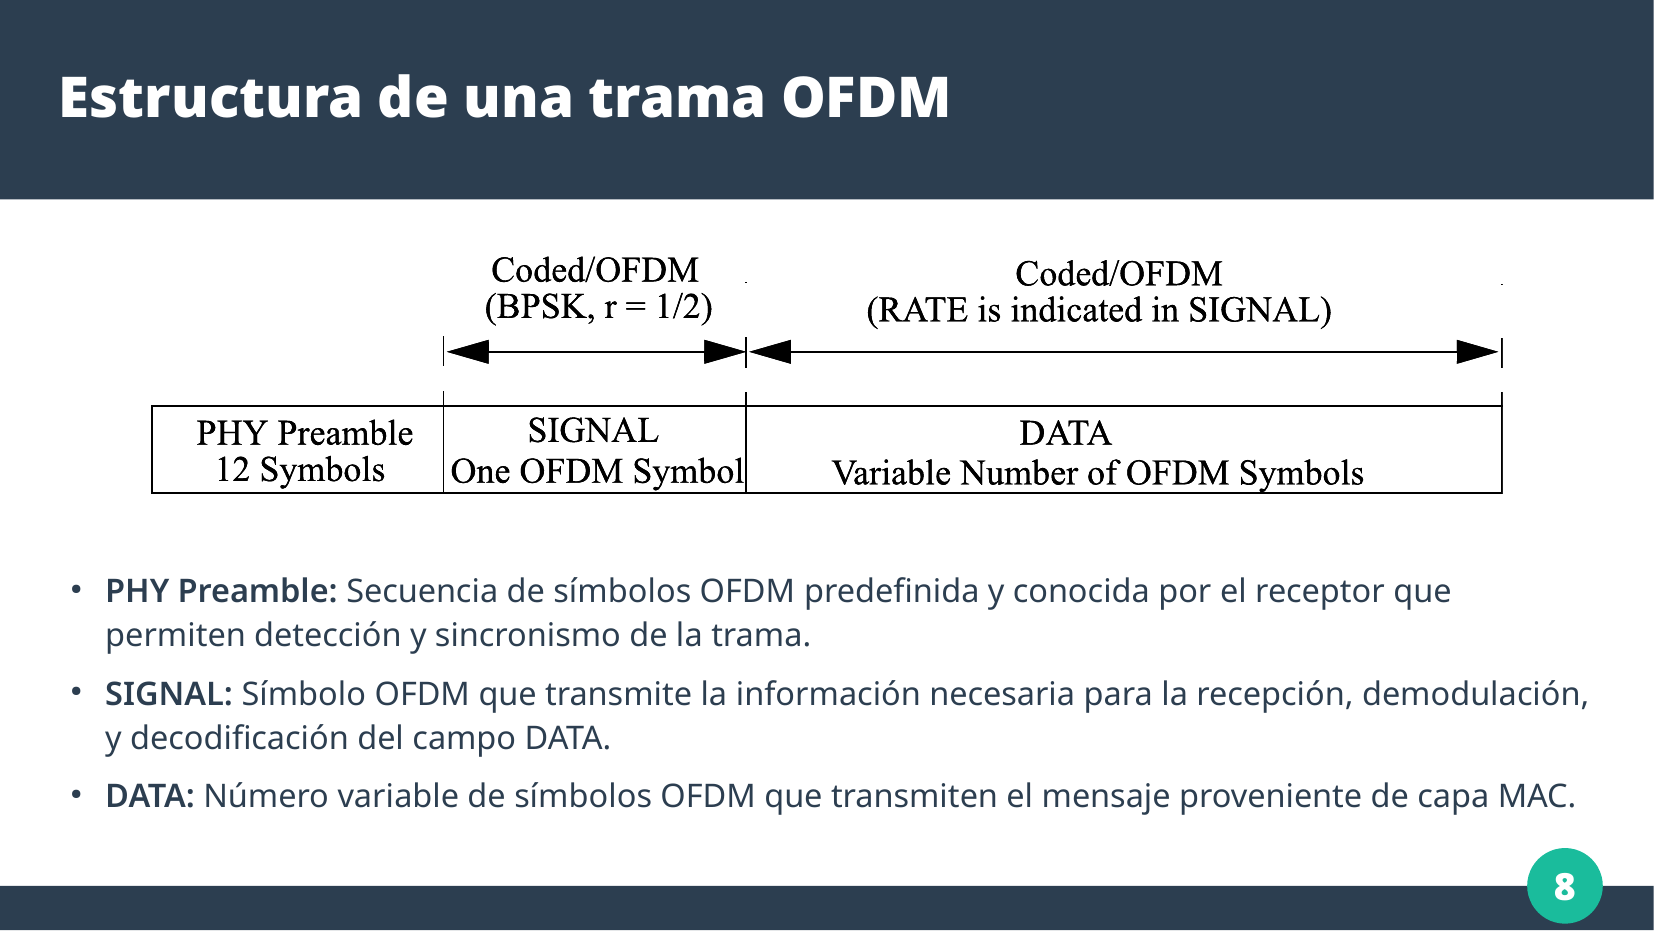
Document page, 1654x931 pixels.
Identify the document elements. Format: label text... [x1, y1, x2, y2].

title Estructura de una trama OFDM [59, 37, 1595, 155]
picture [151, 256, 1503, 495]
list PHY Preamble: Secuencia de símbolos OFDM predefinida y conocida por el receptor que permiten detección y sincronismo de la trama. SIGNAL: Símbolo OFDM que transmite la información necesaria para la recepción, demodulación, y decodificación del campo DATA. DATA: Número variable de símbolos OFDM que transmiten el mensaje proveniente de capa MAC. [59, 567, 1595, 864]
